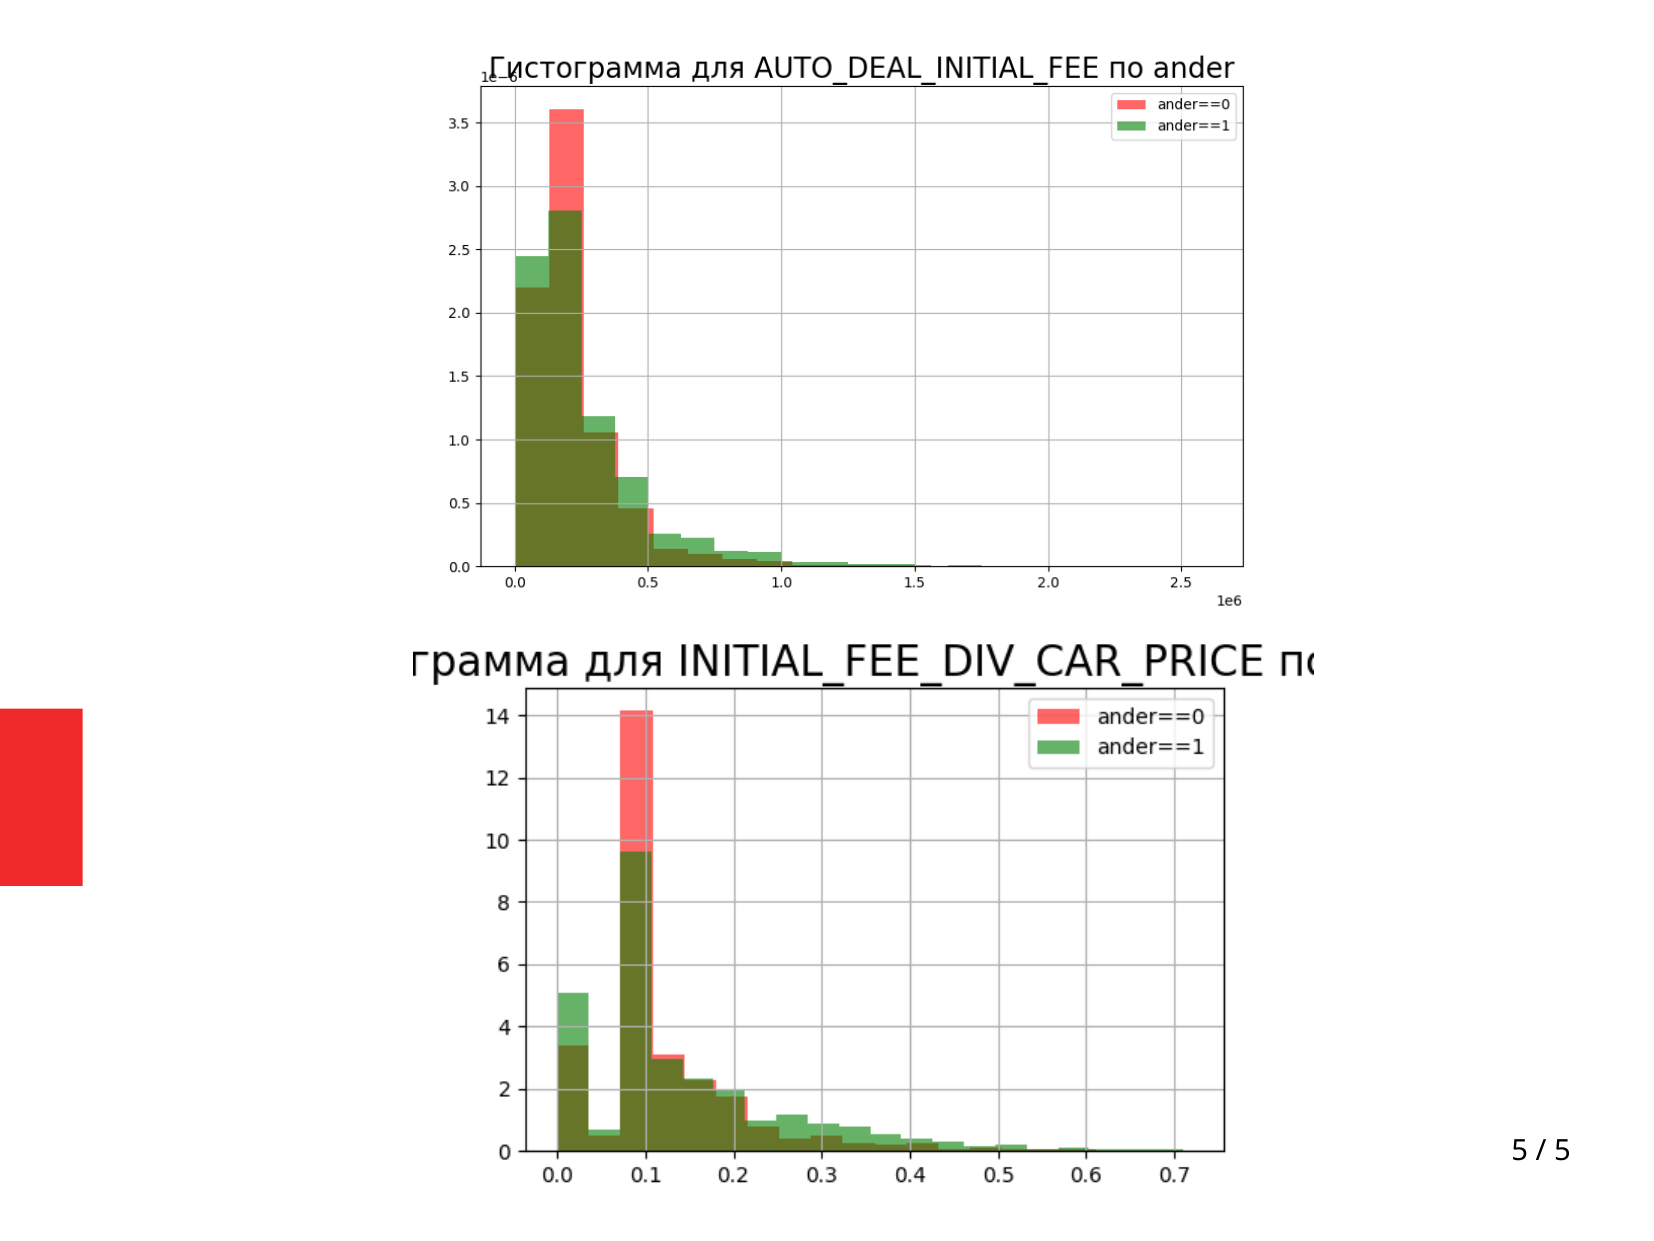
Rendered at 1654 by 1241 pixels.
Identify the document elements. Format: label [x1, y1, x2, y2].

picture [357, 11, 1341, 1217]
